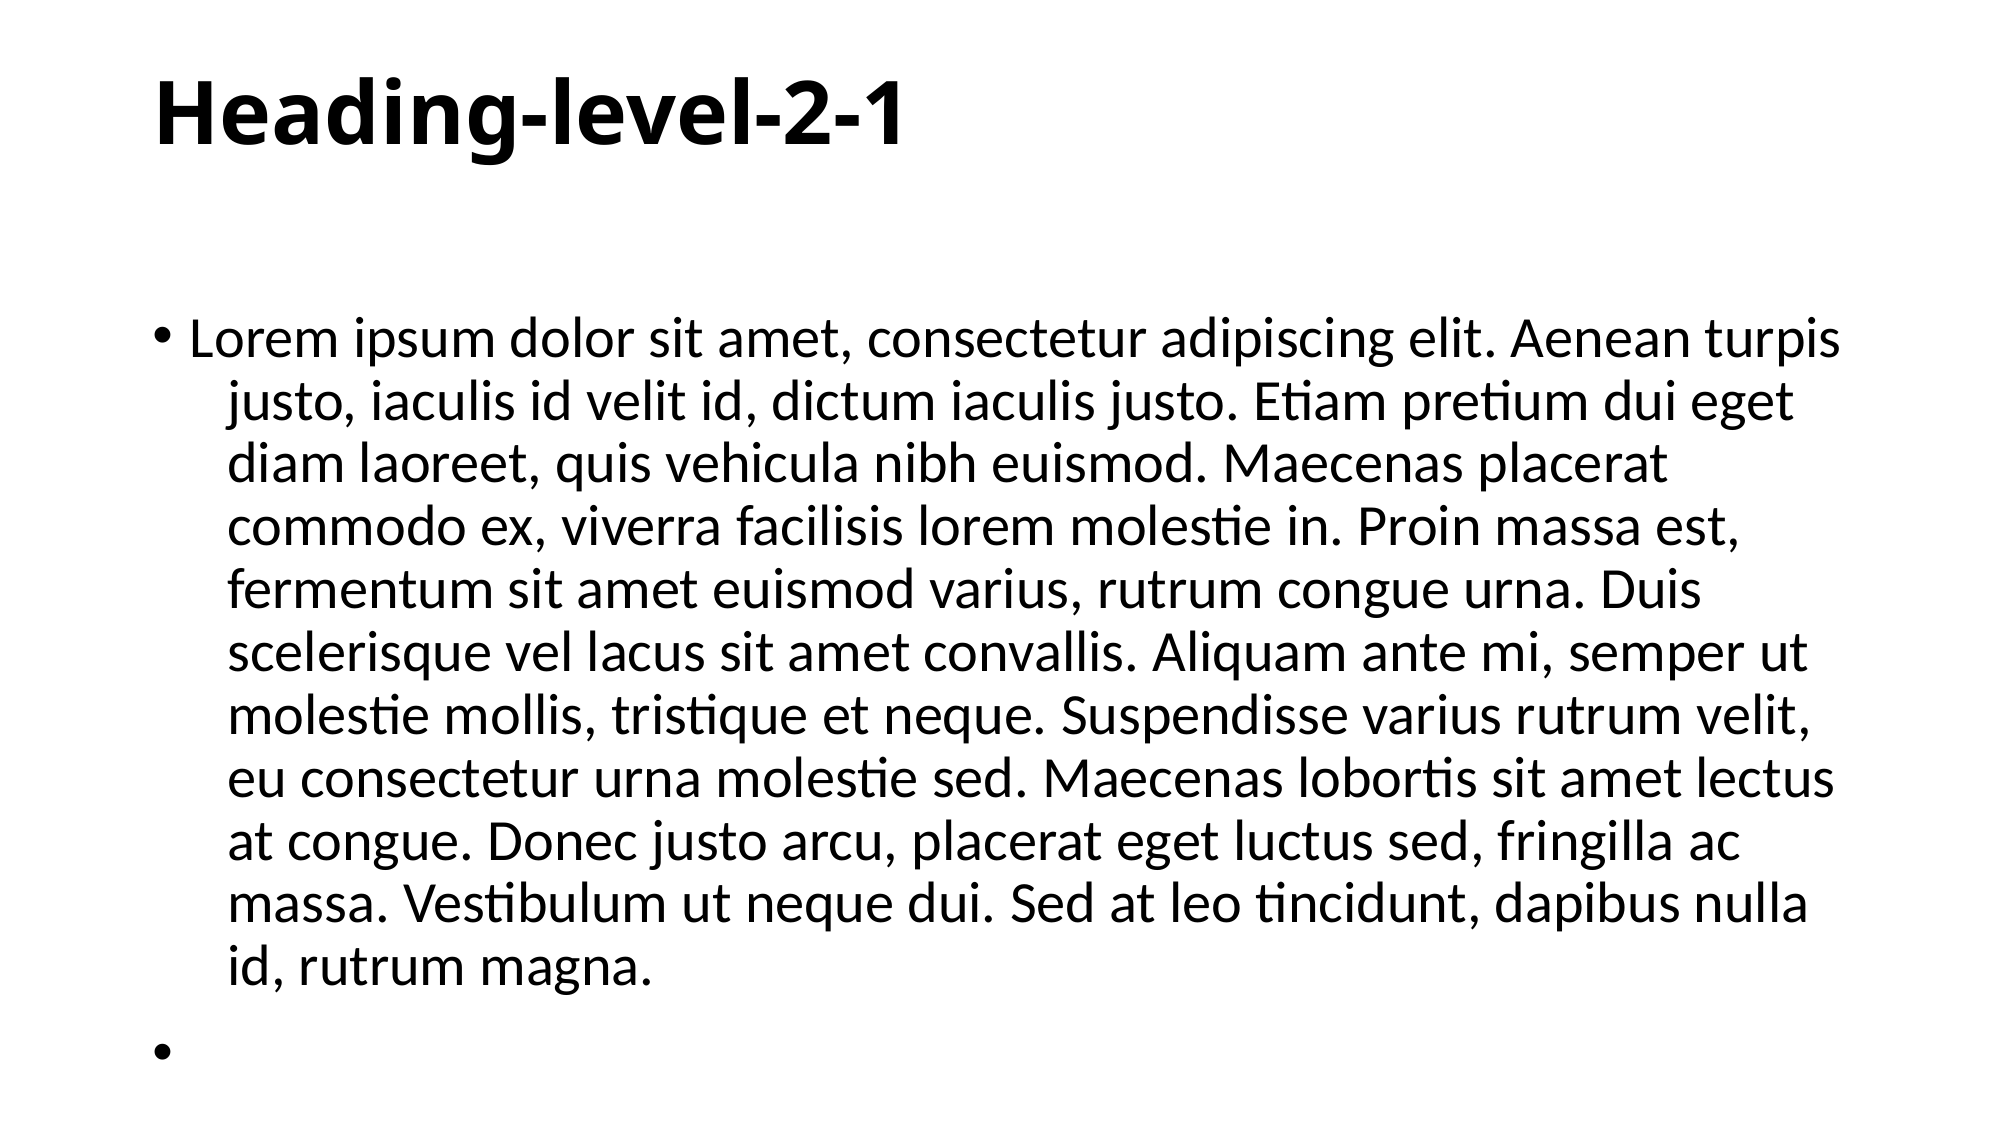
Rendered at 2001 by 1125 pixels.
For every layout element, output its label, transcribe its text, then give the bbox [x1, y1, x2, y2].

title Heading-level-2-1 [137, 59, 1863, 278]
list Lorem ipsum dolor sit amet, consectetur adipiscing elit. Aenean turpis justo, iaculis id velit id, dictum iaculis justo. Etiam pretium dui eget diam laoreet, quis vehicula nibh euismod. Maecenas placerat commodo ex, viverra facilisis lorem molestie in. Proin massa est, fermentum sit amet euismod varius, rutrum congue urna. Duis scelerisque vel lacus sit amet convallis. Aliquam ante mi, semper ut molestie mollis, tristique et neque. Suspendisse varius rutrum velit, eu consectetur urna molestie sed. Maecenas lobortis sit amet lectus at congue. Donec justo arcu, placerat eget luctus sed, fringilla ac massa. Vestibulum ut neque dui. Sed at leo tincidunt, dapibus nulla id, rutrum magna. [137, 299, 1863, 1014]
